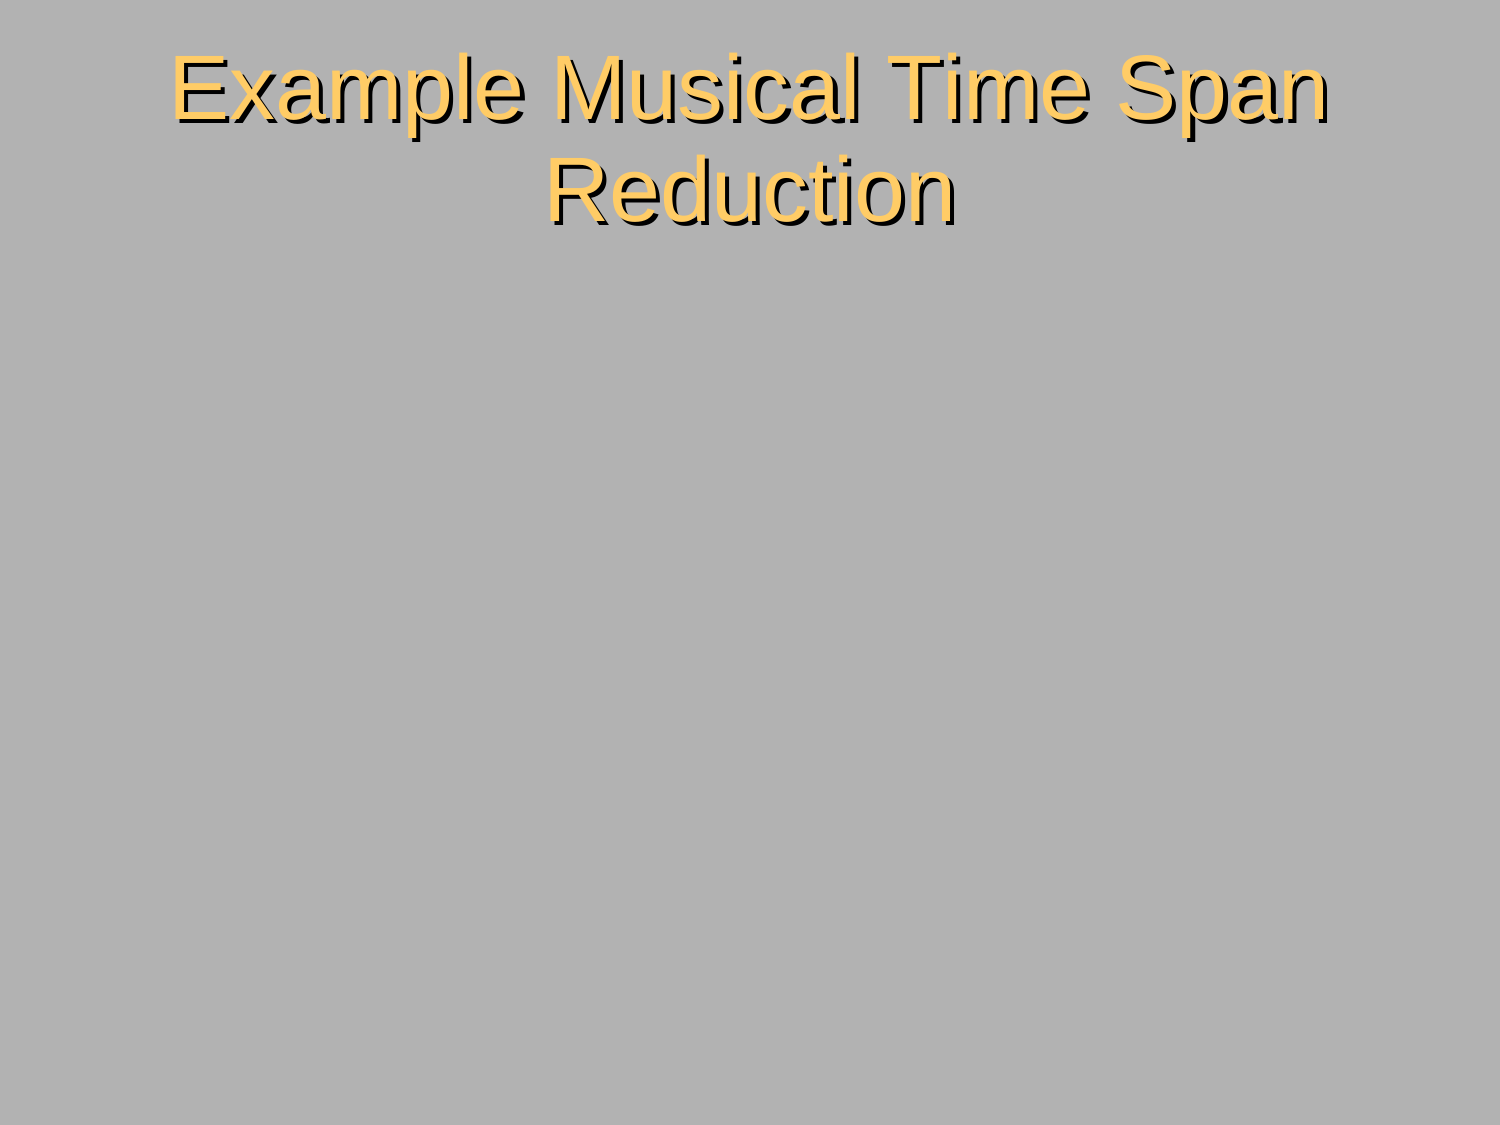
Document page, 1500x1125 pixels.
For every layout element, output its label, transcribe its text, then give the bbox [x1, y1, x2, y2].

title Example Musical Time Span Reduction [75, 36, 1425, 242]
